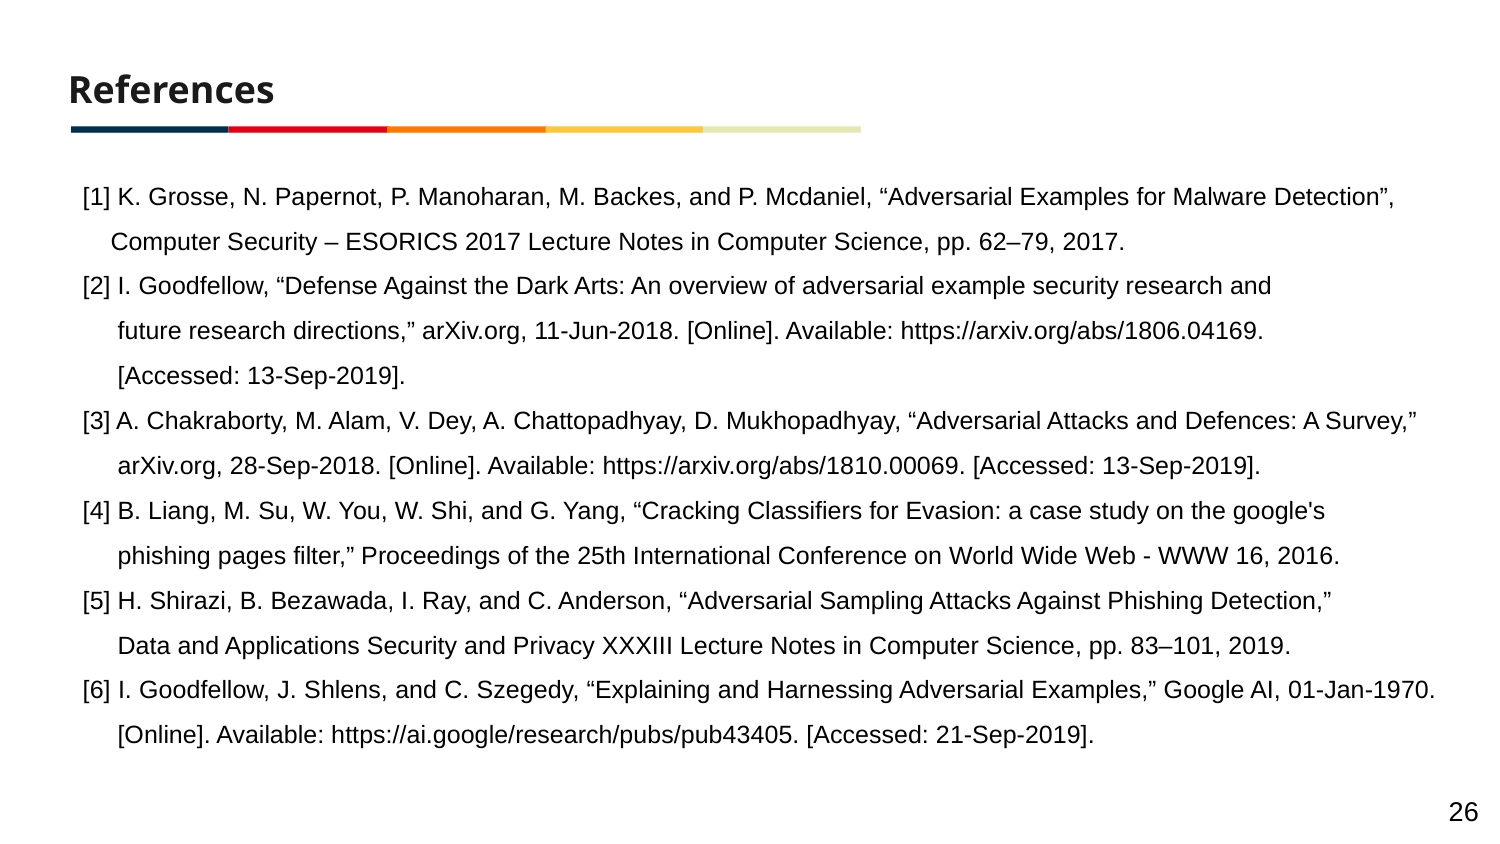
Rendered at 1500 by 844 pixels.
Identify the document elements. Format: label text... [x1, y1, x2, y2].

text_box References [53, 59, 1199, 158]
text_box [1] K. Grosse, N. Papernot, P. Manoharan, M. Backes, and P. Mcdaniel, “Adversarial Examples for Malware Detection”, Computer Security – ESORICS 2017 Lecture Notes in Computer Science, pp. 62–79, 2017. [2] I. Goodfellow, “Defense Against the Dark Arts: An overview of adversarial example security research and future research directions,” arXiv.org, 11-Jun-2018. [Online]. Available: https://arxiv.org/abs/1806.04169. [Accessed: 13-Sep-2019]. [3] A. Chakraborty, M. Alam, V. Dey, A. Chattopadhyay, D. Mukhopadhyay, “Adversarial Attacks and Defences: A Survey,” arXiv.org, 28-Sep-2018. [Online]. Available: https://arxiv.org/abs/1810.00069. [Accessed: 13-Sep-2019]. [4] B. Liang, M. Su, W. You, W. Shi, and G. Yang, “Cracking Classifiers for Evasion: a case study on the google's phishing pages filter,” Proceedings of the 25th International Conference on World Wide Web - WWW 16, 2016. [5] H. Shirazi, B. Bezawada, I. Ray, and C. Anderson, “Adversarial Sampling Attacks Against Phishing Detection,” Data and Applications Security and Privacy XXXIII Lecture Notes in Computer Science, pp. 83–101, 2019. [6] I. Goodfellow, J. Shlens, and C. Szegedy, “Explaining and Harnessing Adversarial Examples,” Google AI, 01-Jan-1970. [Online]. Available: https://ai.google/research/pubs/pub43405. [Accessed: 21-Sep-2019]. [82, 165, 1454, 726]
slide_number <number> [1403, 779, 1494, 844]
picture [70, 122, 874, 135]
